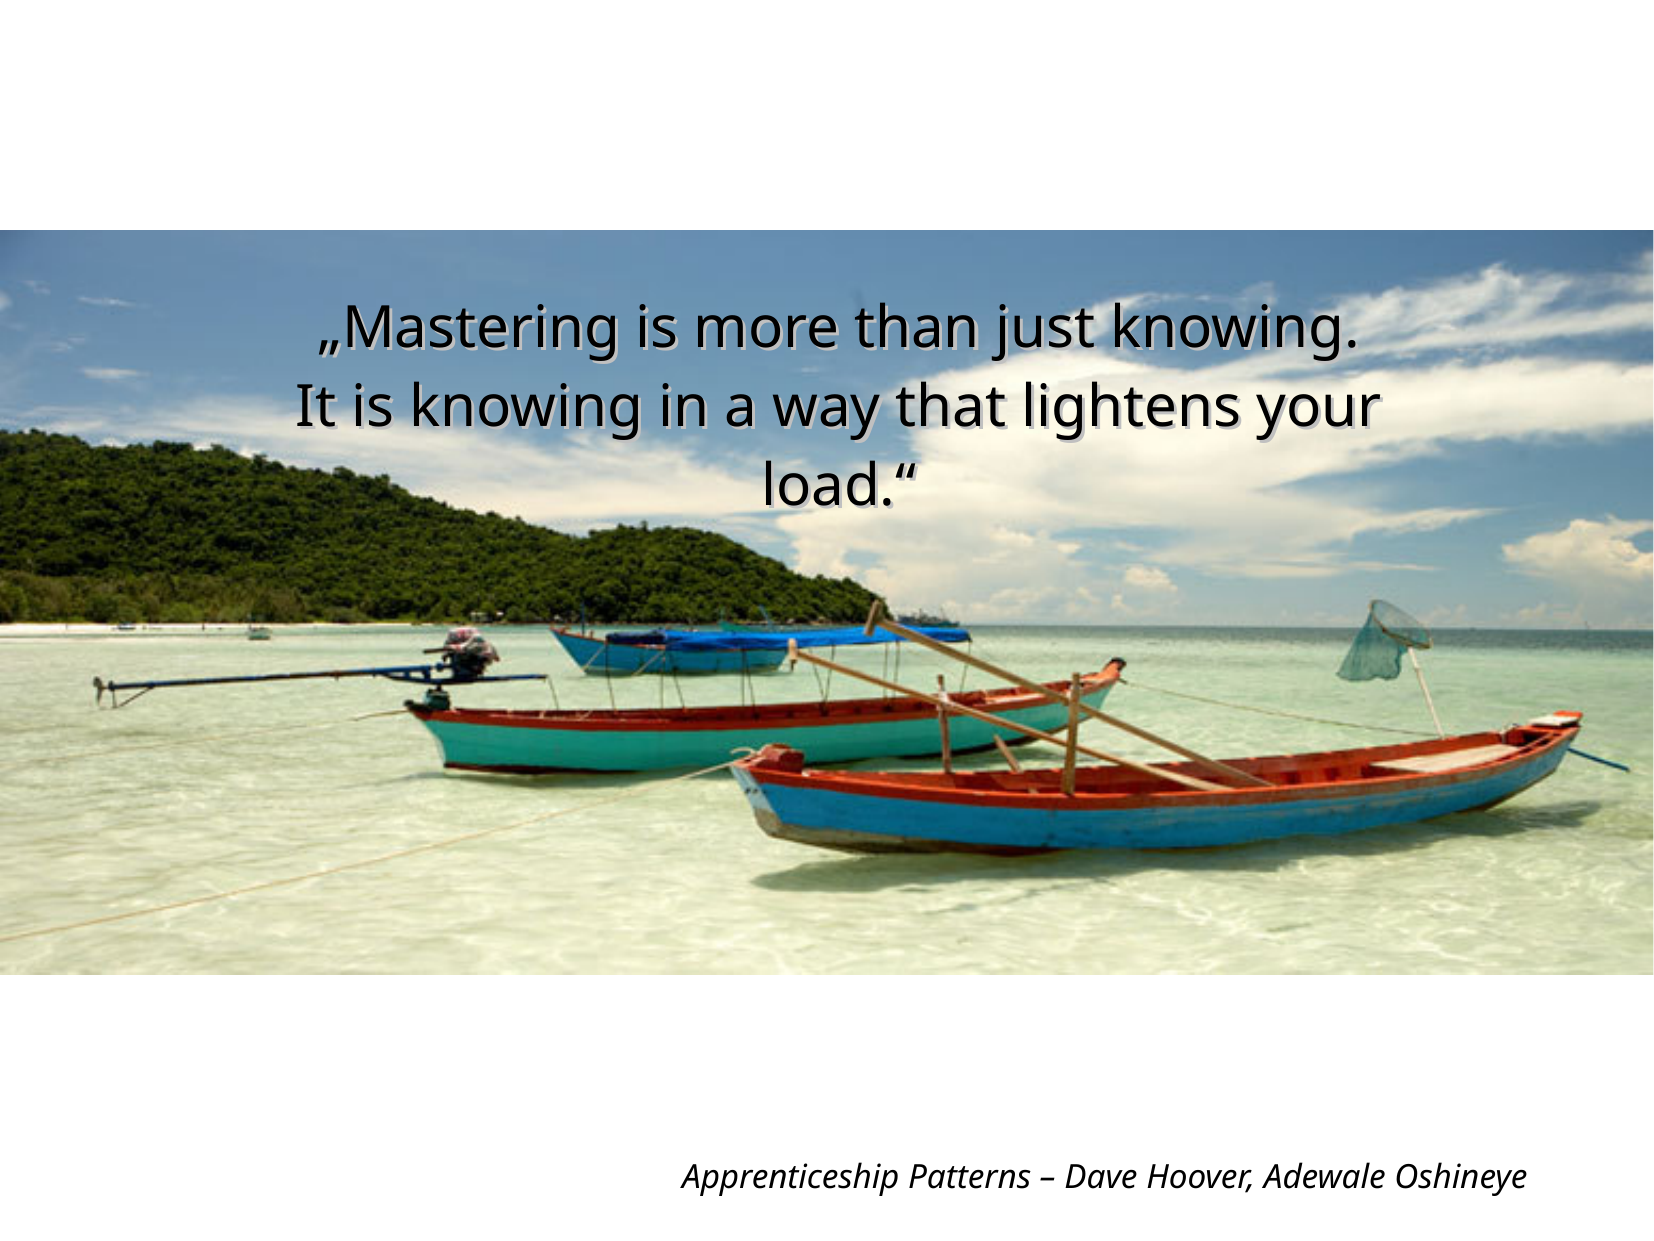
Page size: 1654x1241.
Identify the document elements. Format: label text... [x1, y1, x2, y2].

picture [0, 230, 1654, 975]
text_box „Mastering is more than just knowing. It is knowing in a way that lightens your load.“ [206, 277, 1471, 428]
text_box Apprenticeship Patterns – Dave Hoover, Adewale Oshineye [667, 1145, 1583, 1217]
